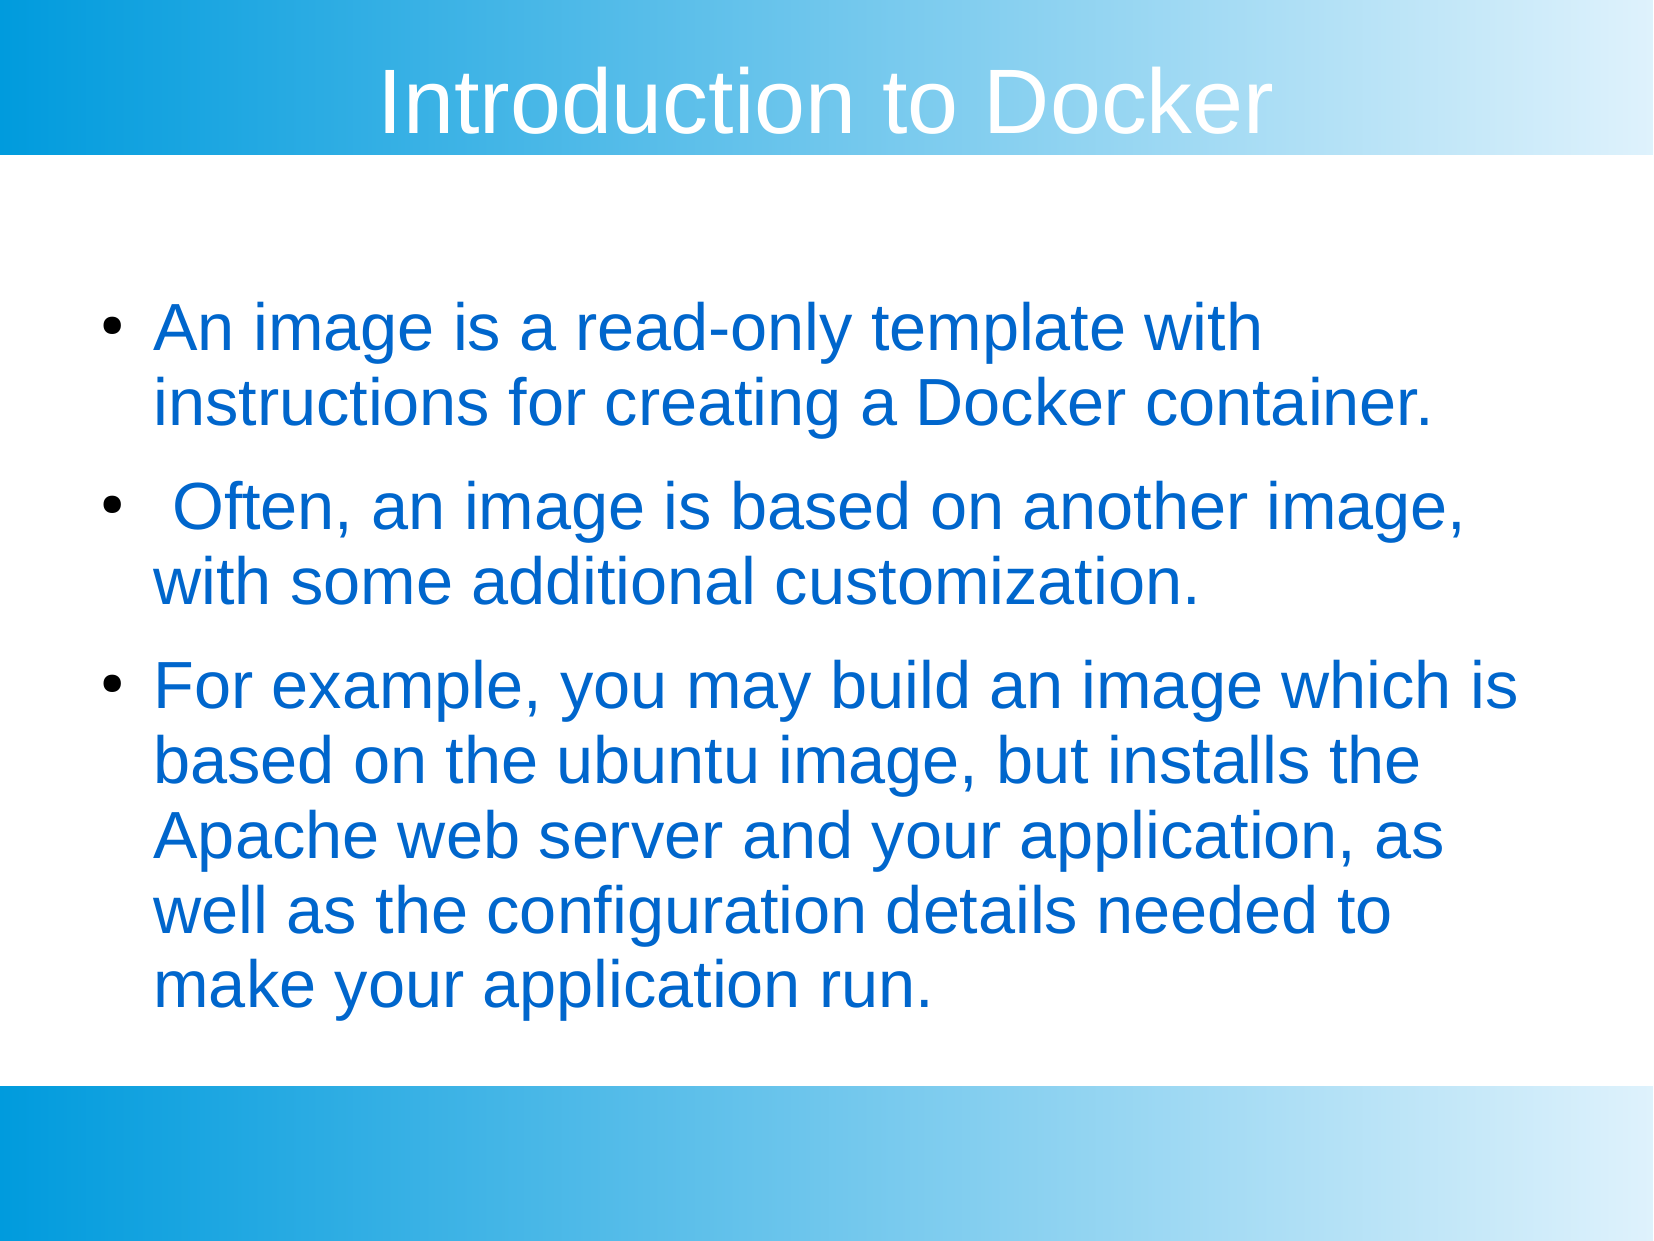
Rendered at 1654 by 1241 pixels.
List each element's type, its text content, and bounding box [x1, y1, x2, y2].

title Introduction to Docker [82, 49, 1571, 155]
list An image is a read-only template with instructions for creating a Docker container. Often, an image is based on another image, with some additional customization. For example, you may build an image which is based on the ubuntu image, but installs the Apache web server and your application, as well as the configuration details needed to make your application run. [82, 290, 1571, 1010]
